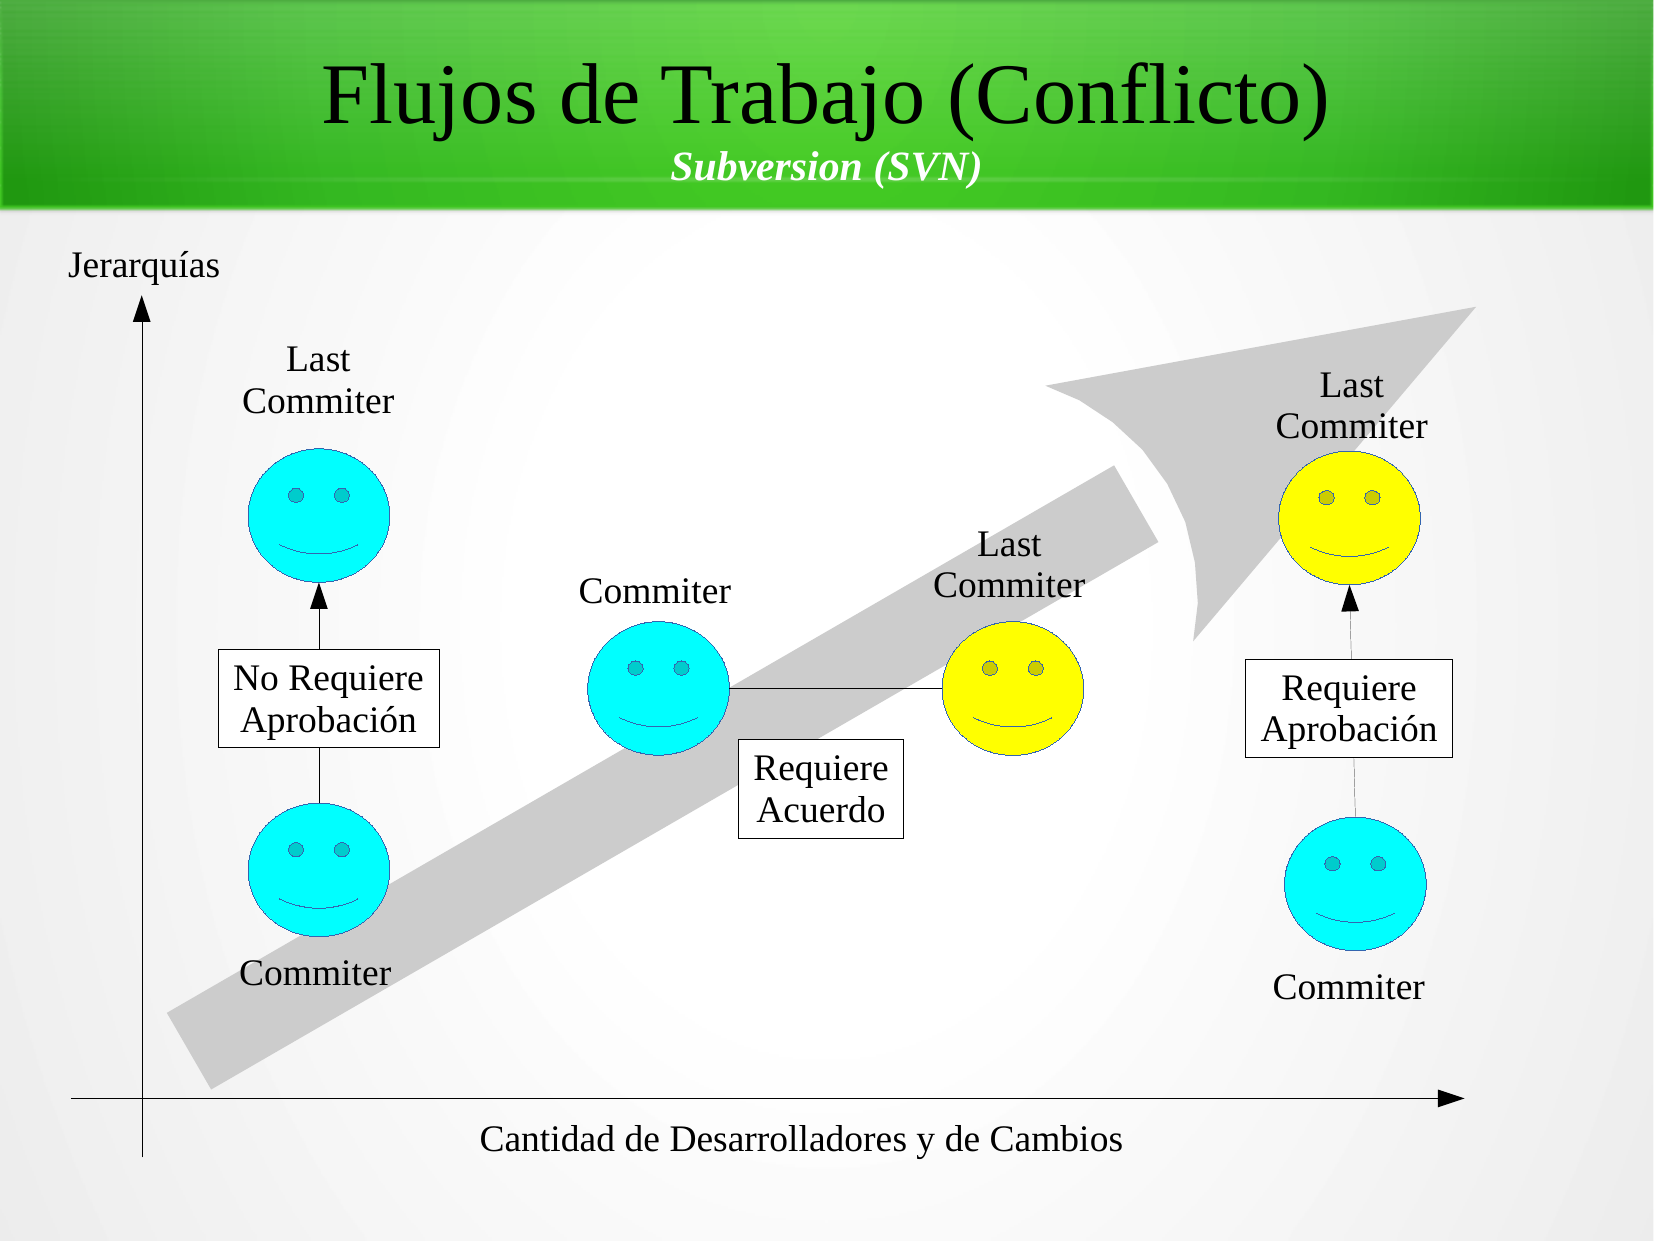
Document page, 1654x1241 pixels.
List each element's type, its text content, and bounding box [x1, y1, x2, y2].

text_box Last Commiter [918, 515, 1101, 614]
text_box Commiter [1257, 958, 1441, 1016]
picture [0, 0, 1654, 1241]
text_box Cantidad de Desarrolladores y de Cambios [464, 1110, 1139, 1167]
text_box Requiere Acuerdo [738, 739, 904, 839]
text_box [587, 621, 730, 756]
text_box Commiter [224, 944, 407, 1002]
text_box [1284, 817, 1427, 951]
text_box Requiere Aprobación [1245, 659, 1453, 758]
text_box Last Commiter [227, 330, 410, 430]
text_box No Requiere Aprobación [218, 649, 440, 748]
text_box [248, 448, 390, 583]
text_box Commiter [564, 562, 747, 620]
title Flujos de Trabajo (Conflicto) Subversion (SVN) [82, 46, 1571, 190]
text_box [942, 621, 1084, 756]
text_box Last Commiter [1260, 356, 1444, 455]
text_box Jerarquías [53, 236, 236, 293]
text_box [1278, 455, 1421, 585]
text_box [248, 803, 390, 937]
